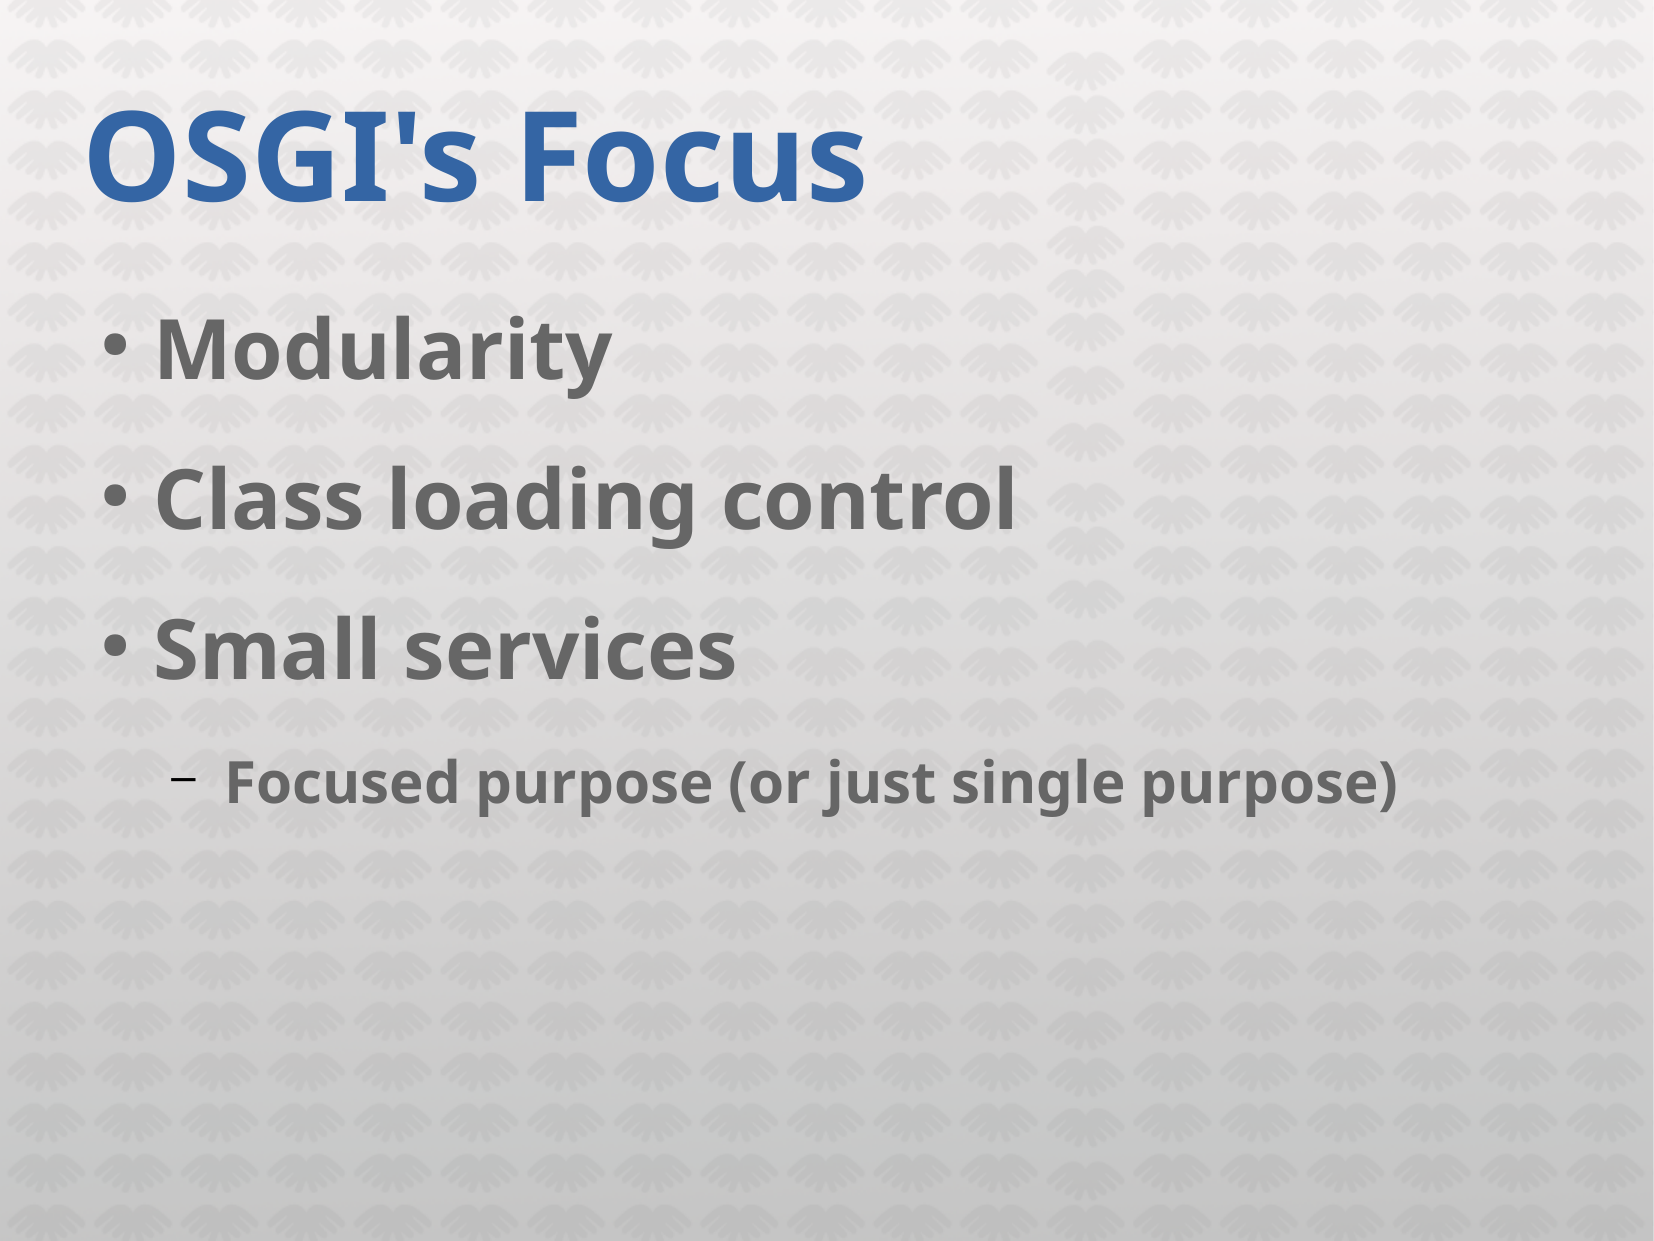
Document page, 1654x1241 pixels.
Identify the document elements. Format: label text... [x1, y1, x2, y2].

title OSGI's Focus [82, 49, 1571, 257]
picture [0, 0, 1654, 1241]
list Modularity Class loading control Small services Focused purpose (or just single purpose) [82, 290, 1538, 1010]
